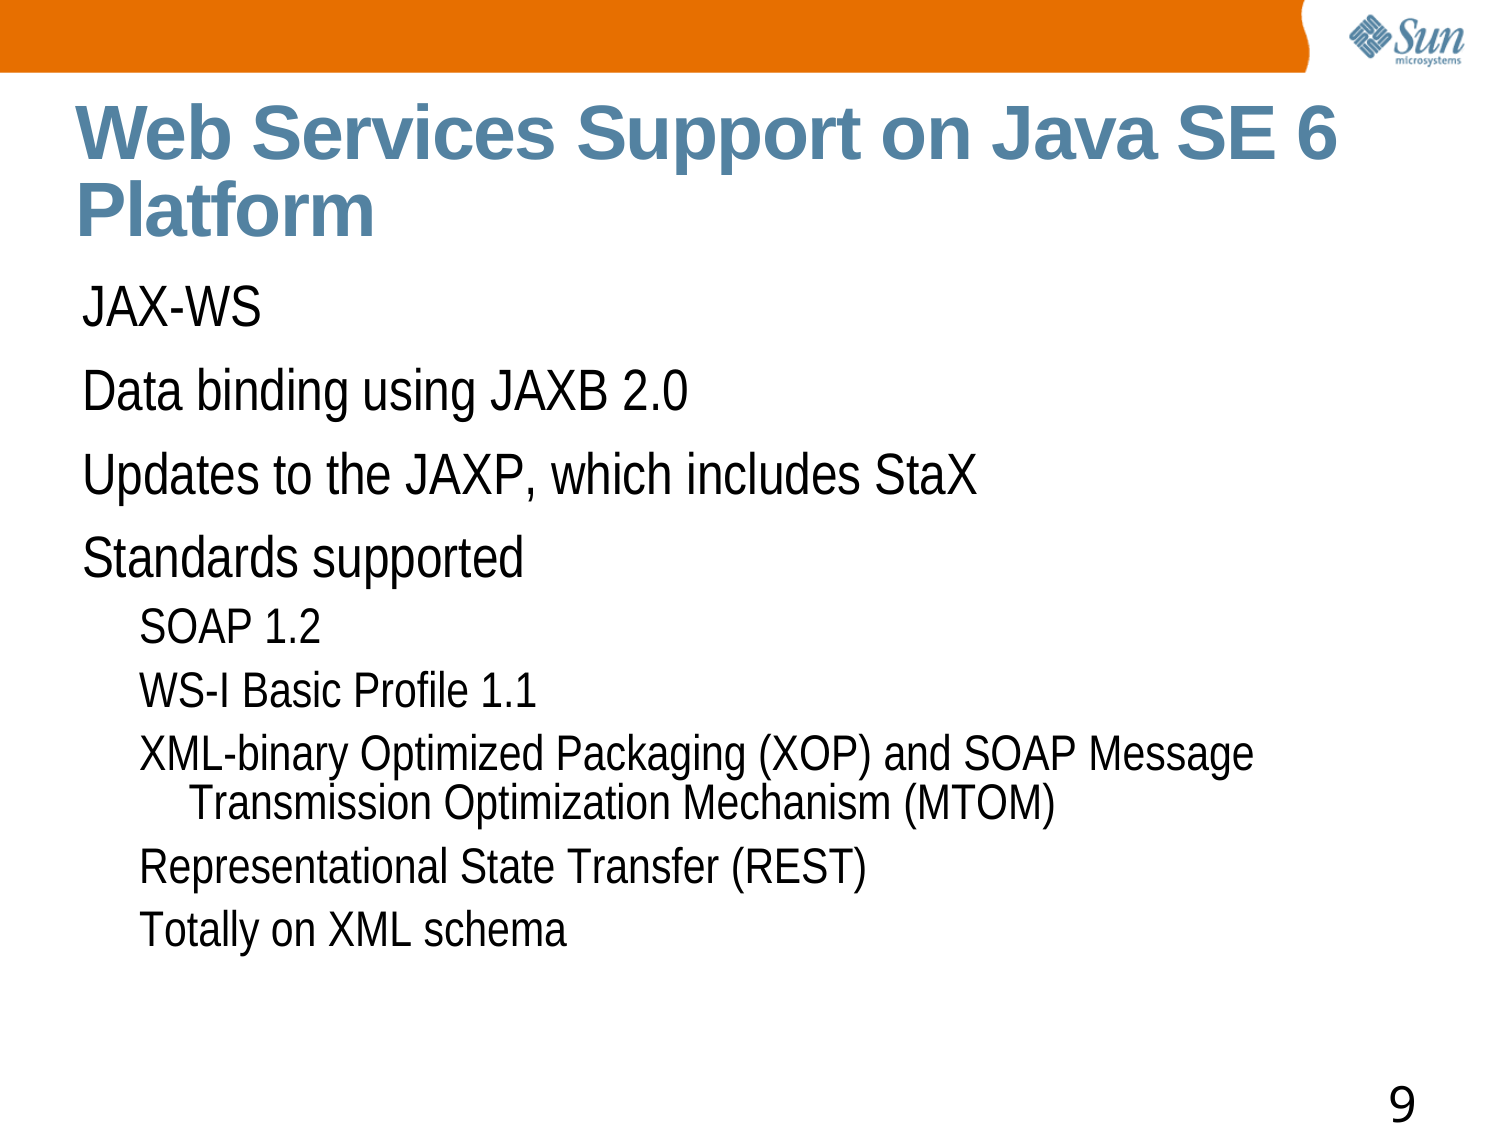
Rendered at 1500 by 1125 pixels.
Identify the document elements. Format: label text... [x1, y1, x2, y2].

list JAX-WS Data binding using JAXB 2.0 Updates to the JAXP, which includes StaX Standards supported SOAP 1.2 WS-I Basic Profile 1.1 XML-binary Optimized Packaging (XOP) and SOAP Message Transmission Optimization Mechanism (MTOM) Representational State Transfer (REST) Totally on XML schema [62, 281, 1399, 1043]
picture [0, 0, 1500, 75]
title Web Services Support on Java SE 6 Platform [75, 93, 1437, 257]
